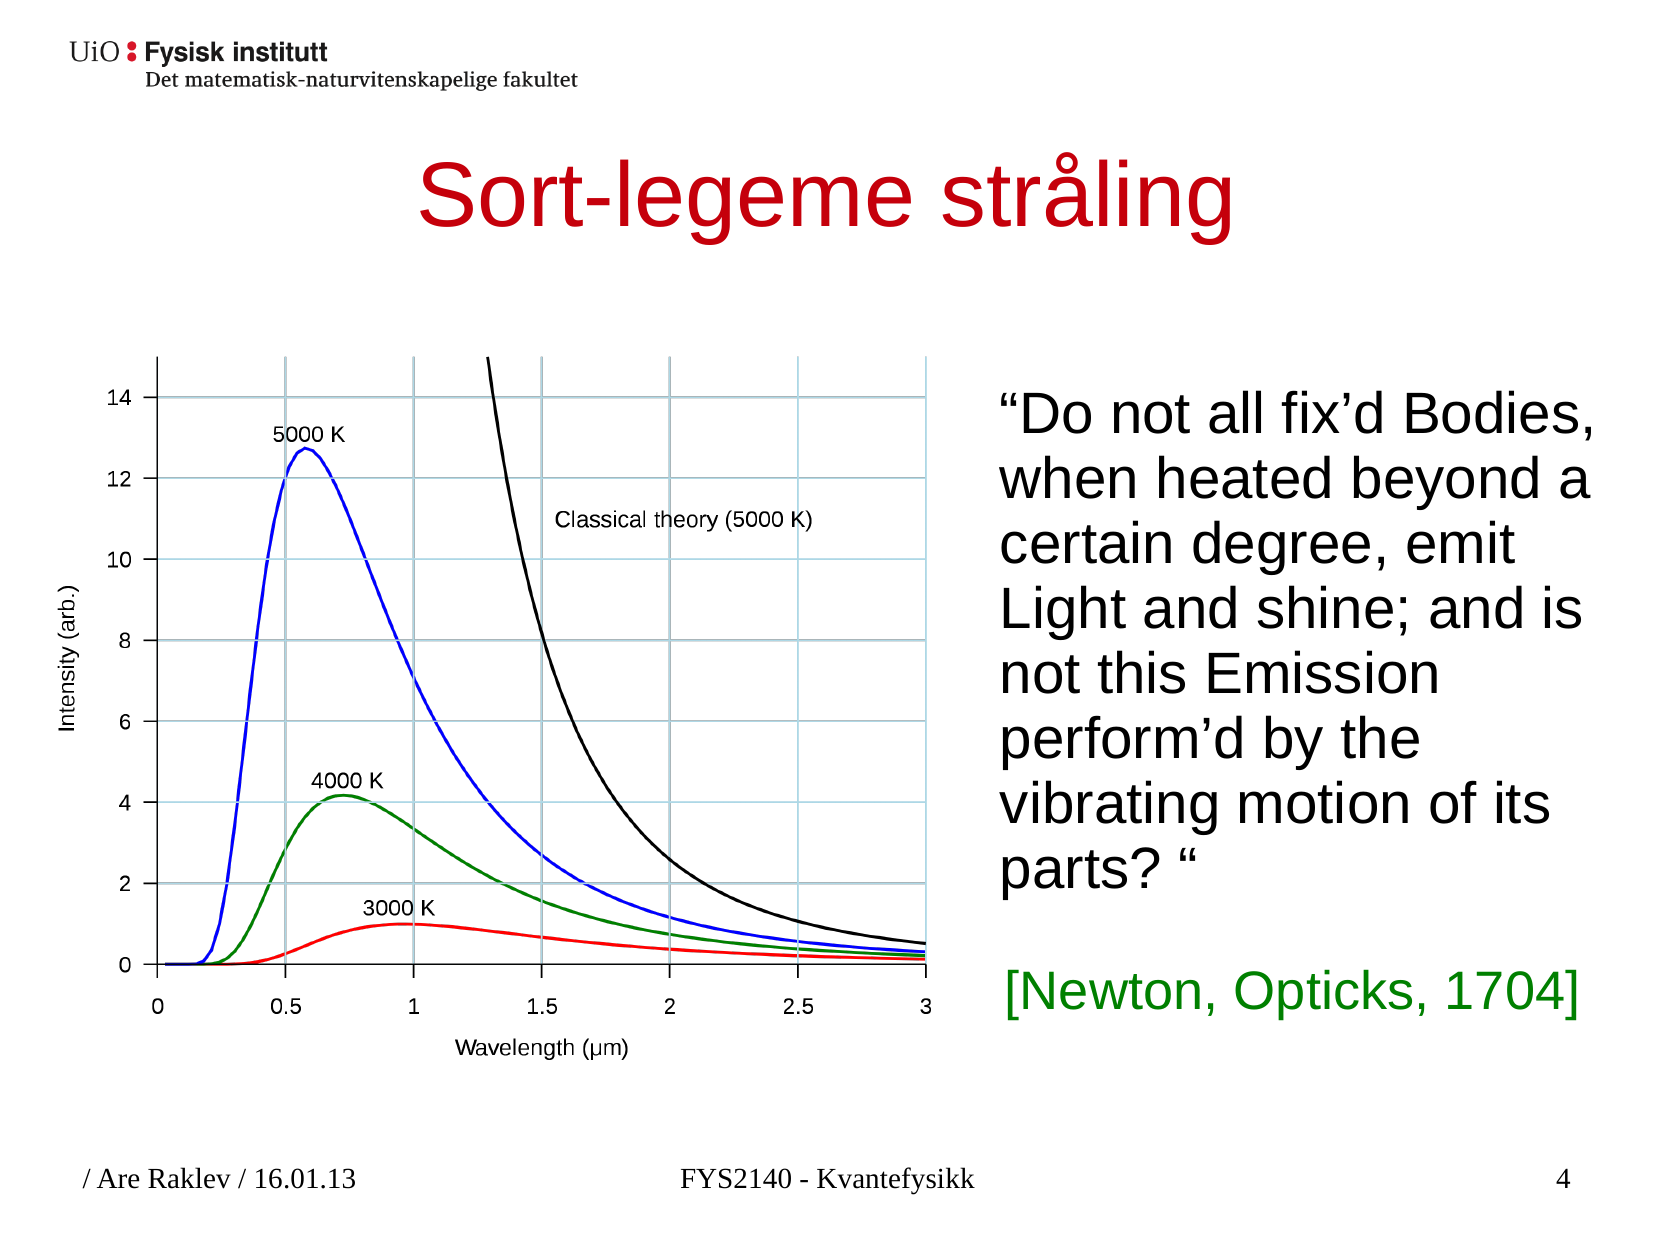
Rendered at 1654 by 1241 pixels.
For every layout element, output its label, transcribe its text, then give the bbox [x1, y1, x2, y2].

text_box [Newton, Opticks, 1704] [990, 953, 1627, 1029]
picture [68, 37, 581, 93]
picture [46, 331, 964, 1066]
title Sort-legeme stråling [82, 90, 1571, 298]
text_box “Do not all fix’d Bodies, when heated beyond a certain degree, emit Light and shine; and is not this Emission perform’d by the vibrating motion of its parts? “ [985, 373, 1613, 909]
